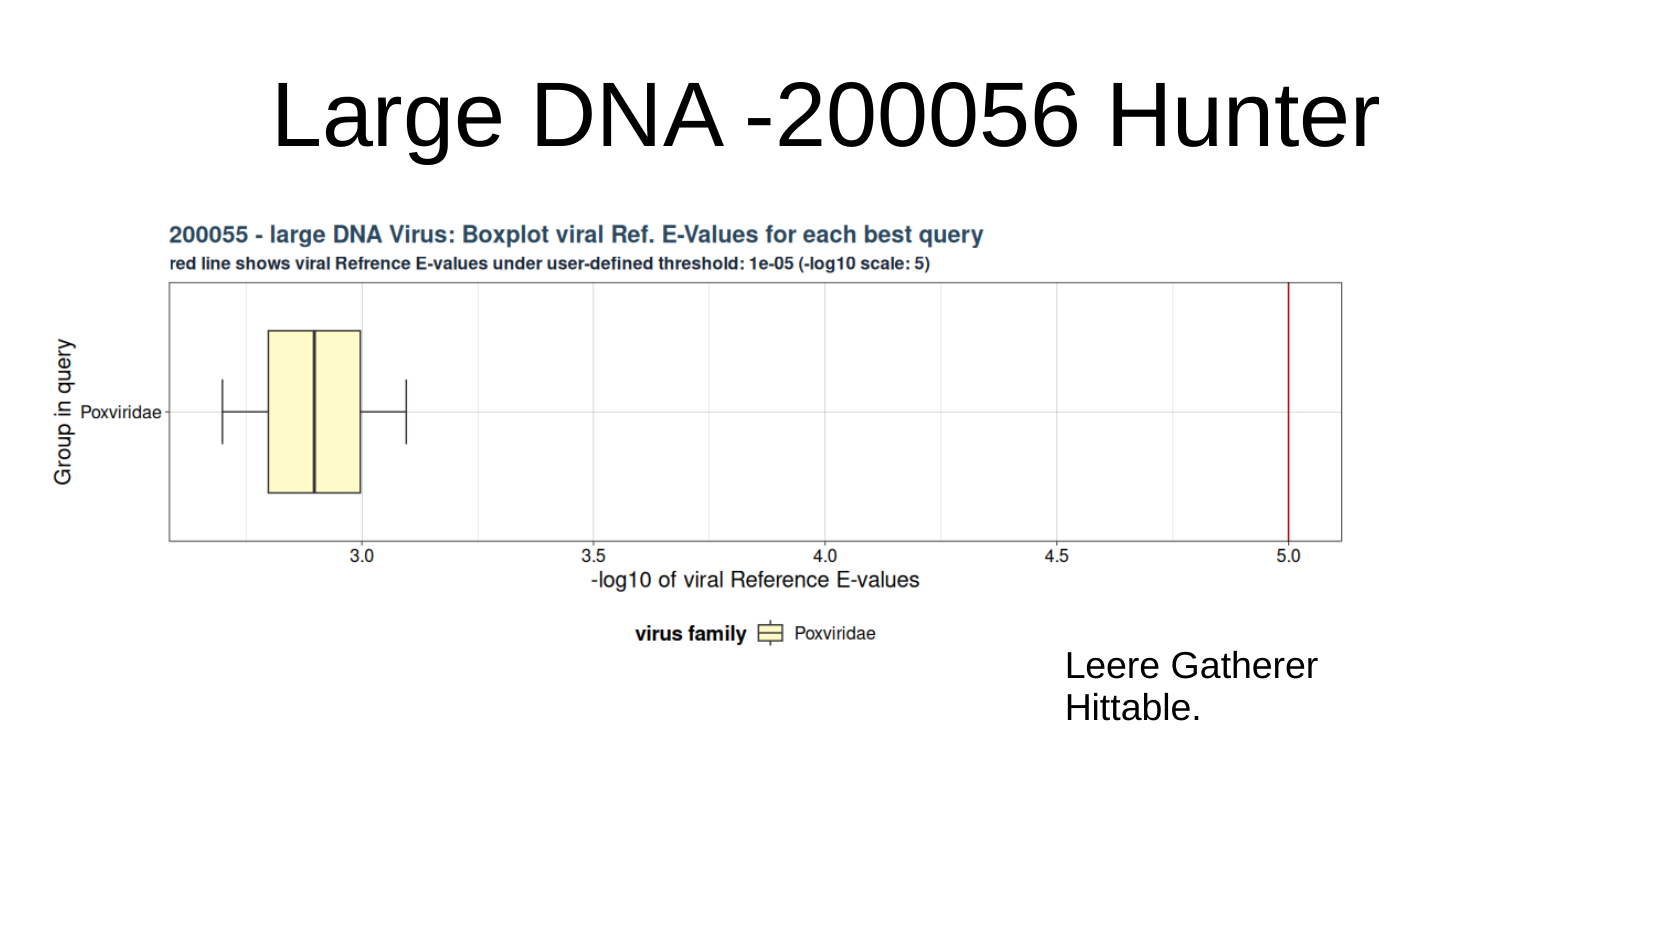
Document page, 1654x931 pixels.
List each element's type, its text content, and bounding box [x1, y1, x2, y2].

picture [46, 217, 1351, 665]
title Large DNA -200056 Hunter [82, 37, 1571, 193]
text_box Leere Gatherer Hittable. [1050, 637, 1463, 788]
